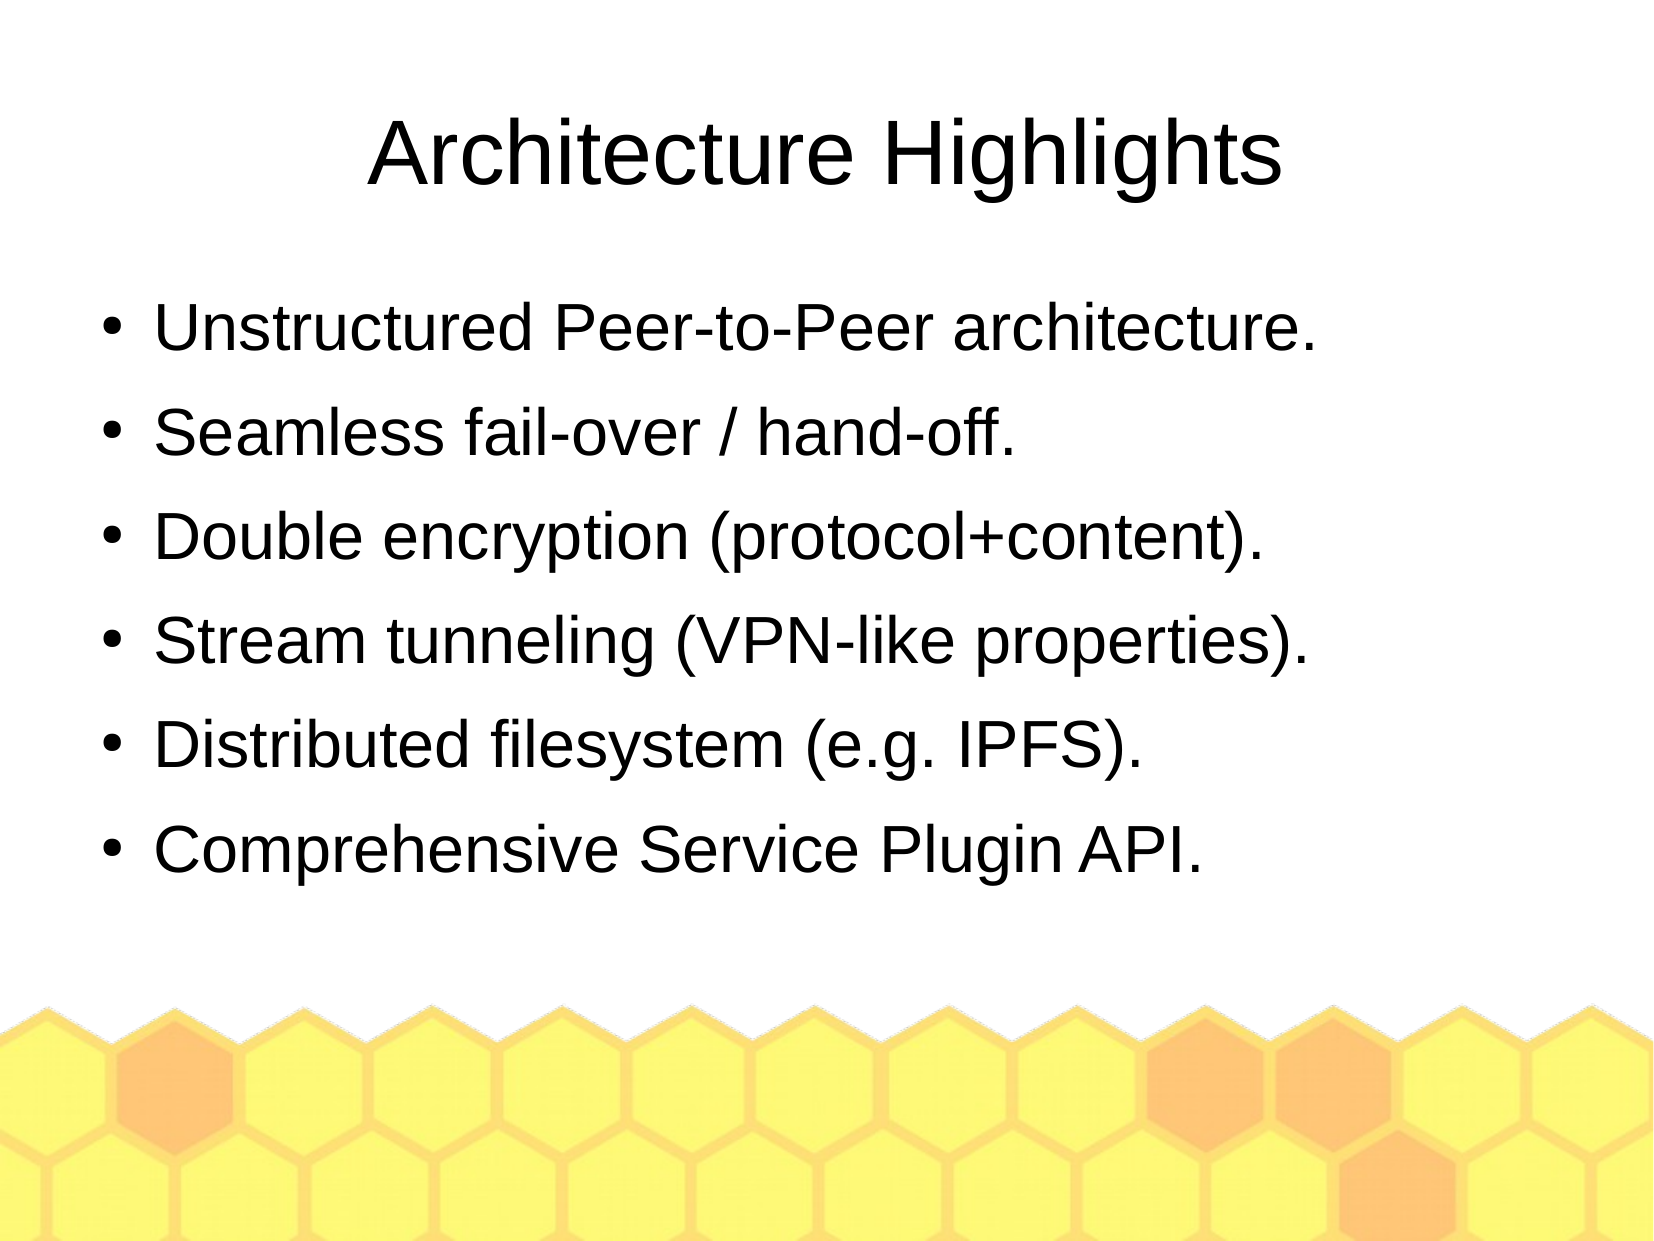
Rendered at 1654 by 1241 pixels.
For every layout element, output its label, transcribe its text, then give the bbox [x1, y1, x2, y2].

title Architecture Highlights [82, 49, 1571, 257]
picture [0, 1001, 1654, 1241]
list Unstructured Peer-to-Peer architecture. Seamless fail-over / hand-off. Double encryption (protocol+content). Stream tunneling (VPN-like properties). Distributed filesystem (e.g. IPFS). Comprehensive Service Plugin API. [82, 290, 1571, 1010]
